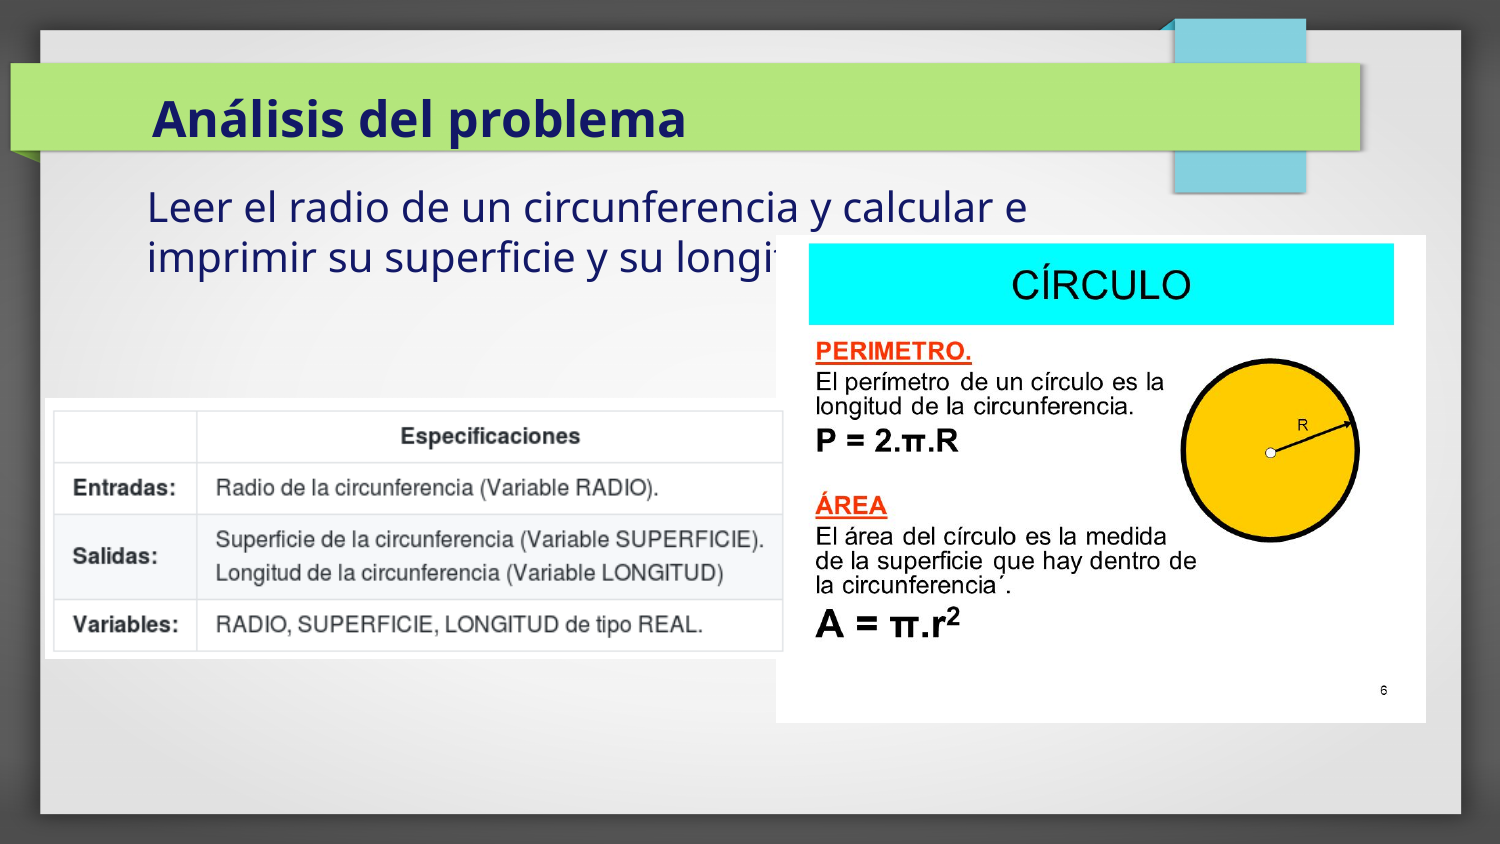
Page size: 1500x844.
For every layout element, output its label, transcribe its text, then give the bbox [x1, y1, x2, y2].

list Leer el radio de un circunferencia y calcular e imprimir su superficie y su longitud. [60, 165, 1182, 398]
picture [0, 0, 1500, 844]
title Análisis del problema [137, 82, 1011, 163]
